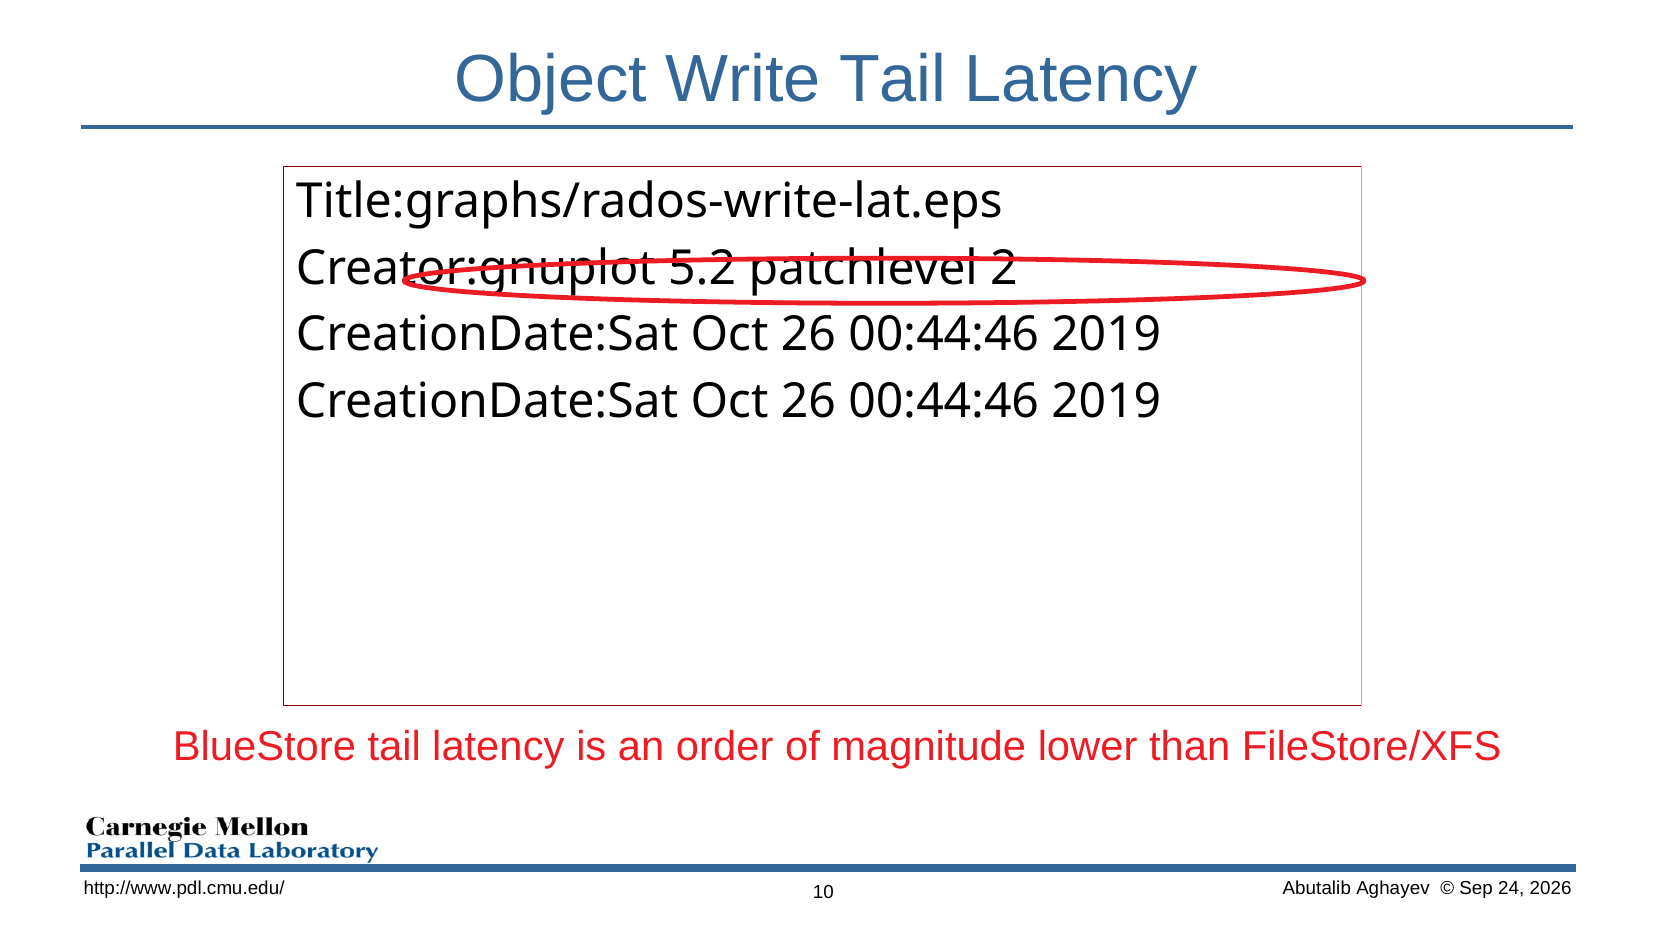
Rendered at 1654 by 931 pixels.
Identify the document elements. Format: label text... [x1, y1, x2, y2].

text_box <number> [662, 871, 985, 901]
text_box http://www.pdl.cmu.edu/ [66, 866, 481, 919]
text_box [404, 258, 1365, 304]
text_box Abutalib Aghayev © Nov 5, 2019 [1168, 866, 1589, 919]
picture [280, 163, 1362, 706]
text_box BlueStore tail latency is an order of magnitude lower than FileStore/XFS [87, 711, 1520, 827]
picture [85, 809, 378, 863]
title Object Write Tail Latency [66, 14, 1588, 136]
